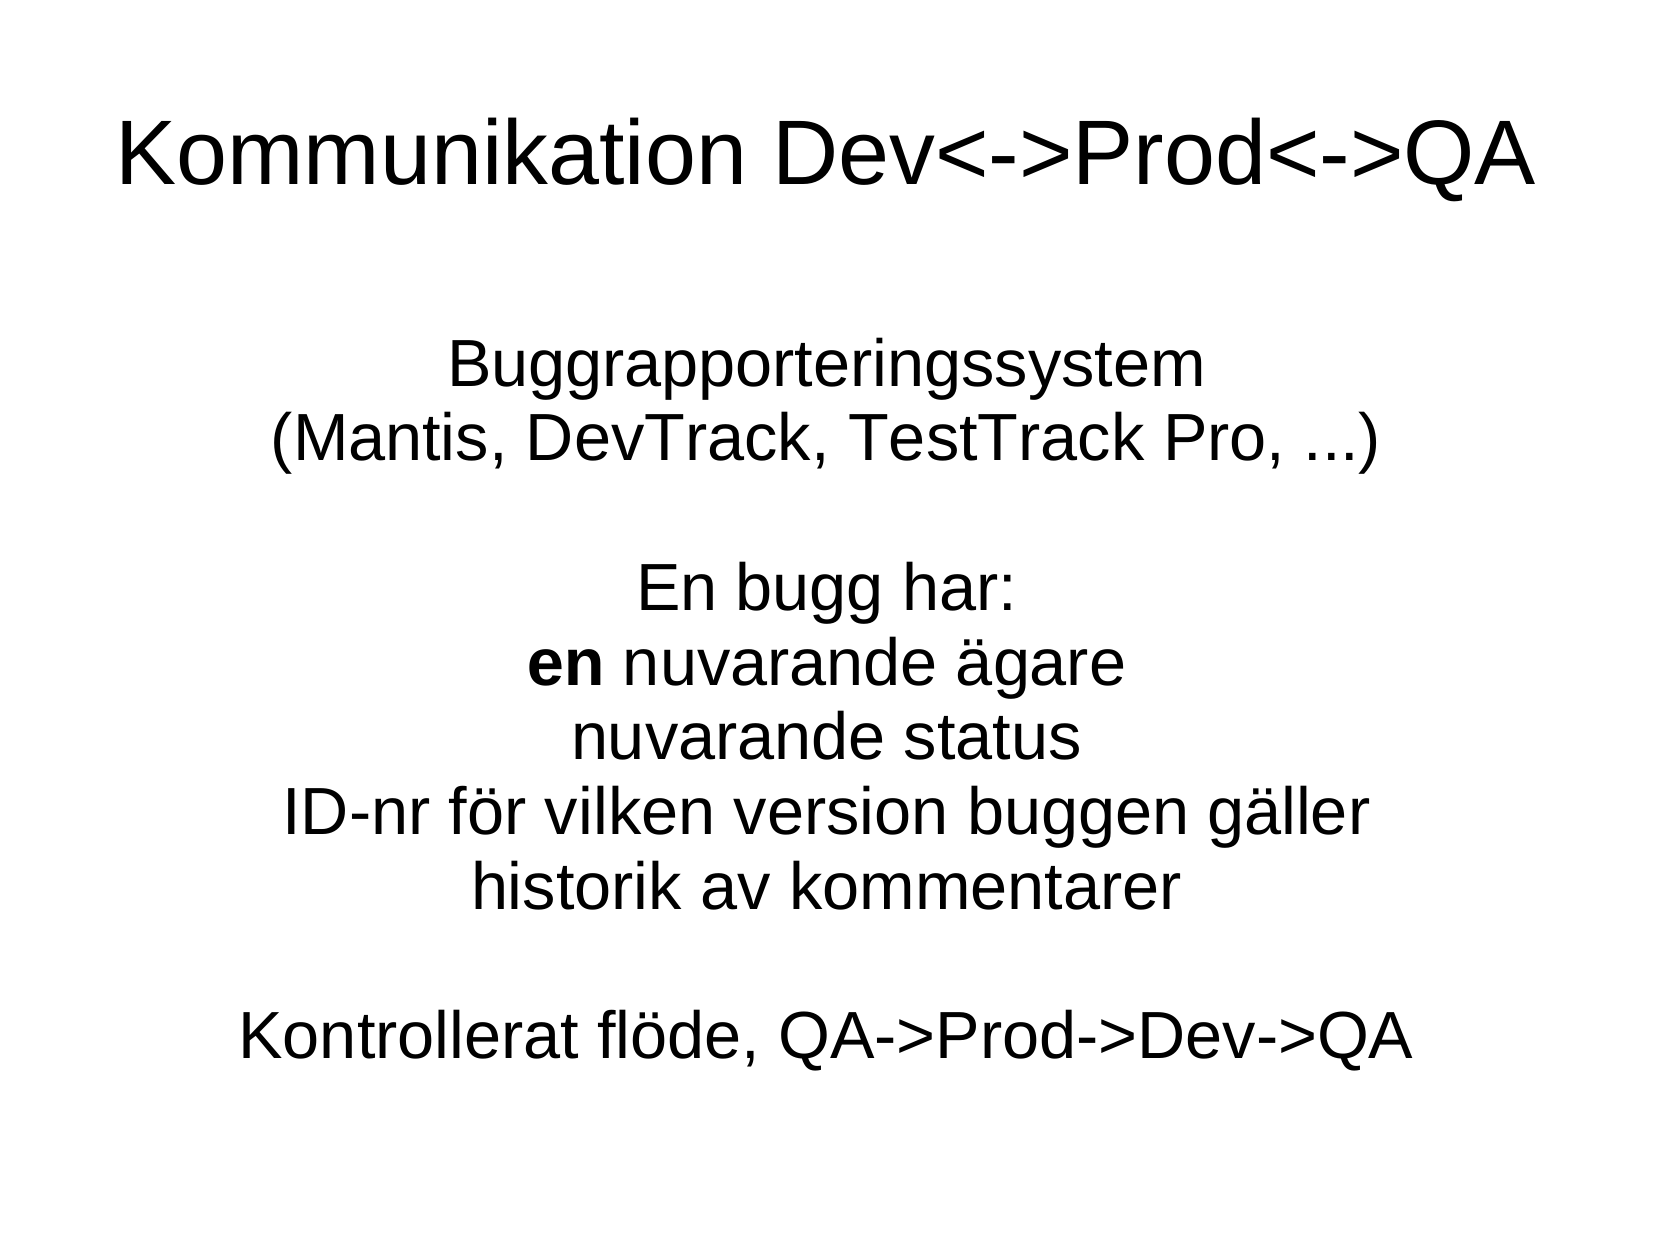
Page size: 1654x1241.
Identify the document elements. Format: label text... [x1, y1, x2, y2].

title Kommunikation Dev<->Prod<->QA [82, 49, 1571, 257]
subtitle Buggrapporteringssystem (Mantis, DevTrack, TestTrack Pro, ...) En bugg har: en nuvarande ägare nuvarande status ID-nr för vilken version buggen gäller historik av kommentarer Kontrollerat flöde, QA->Prod->Dev->QA [82, 290, 1571, 1109]
